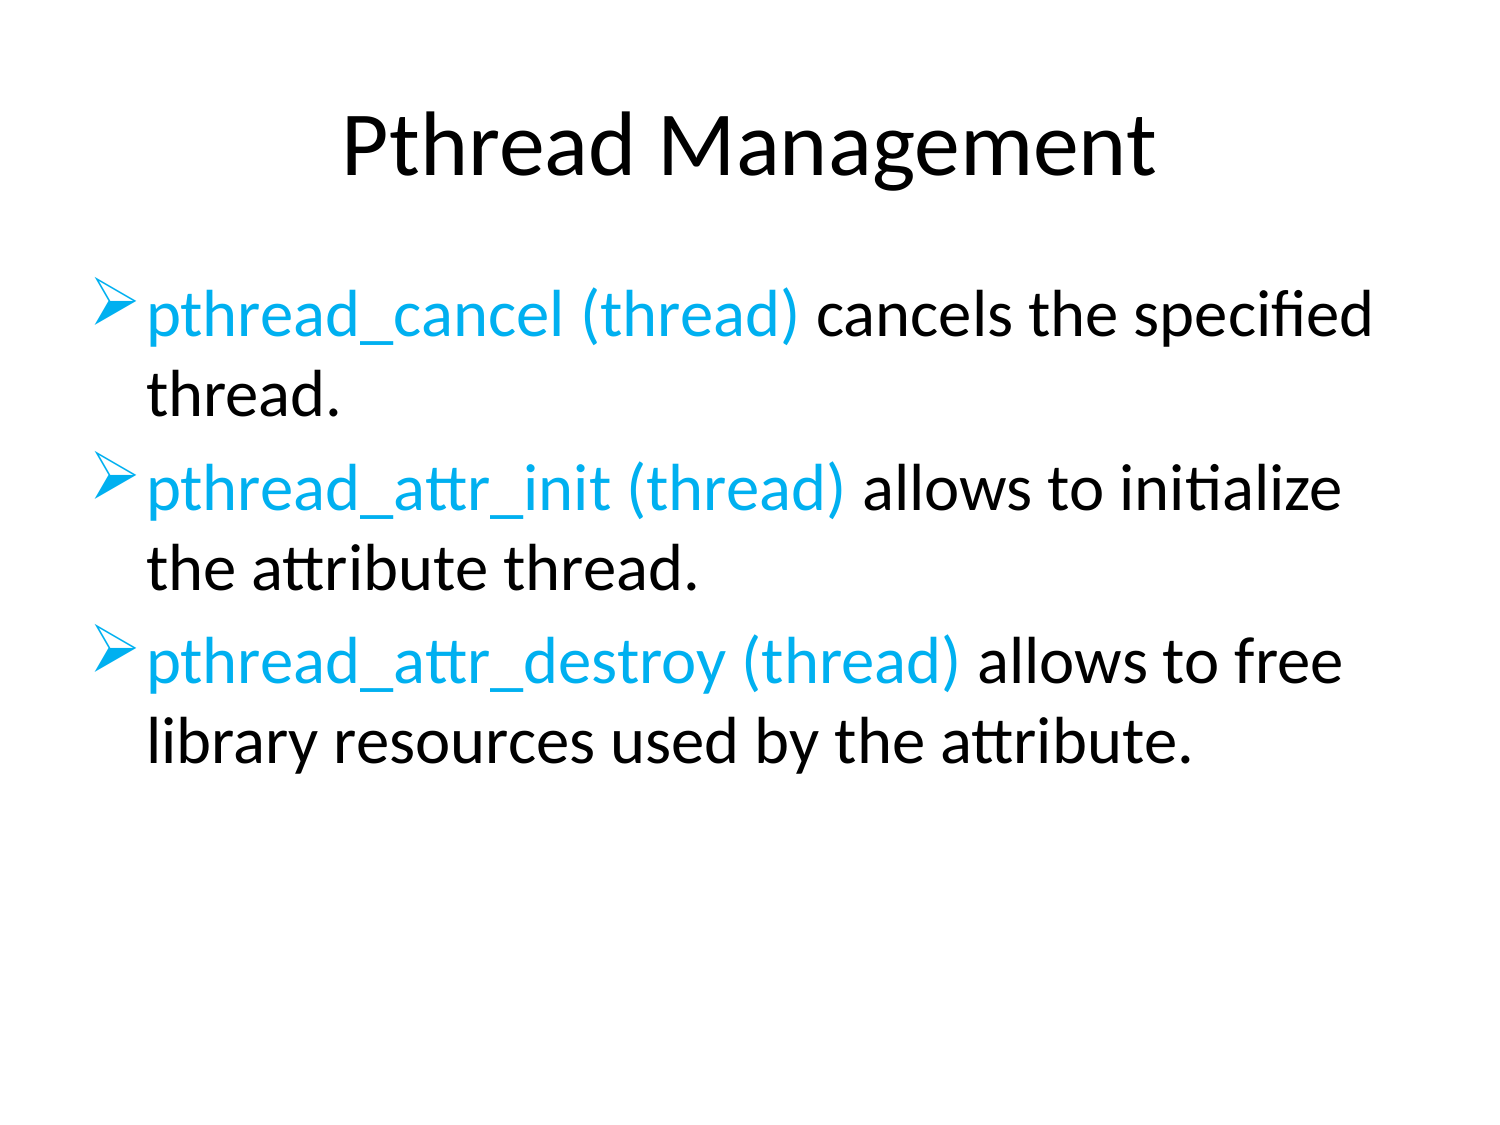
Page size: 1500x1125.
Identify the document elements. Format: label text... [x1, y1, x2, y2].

text_box pthread_cancel (thread) cancels the specified thread. pthread_attr_init (thread) allows to initialize the attribute thread. pthread_attr_destroy (thread) allows to free library resources used by the attribute. [75, 262, 1438, 1063]
text_box Pthread Management [75, 45, 1425, 233]
